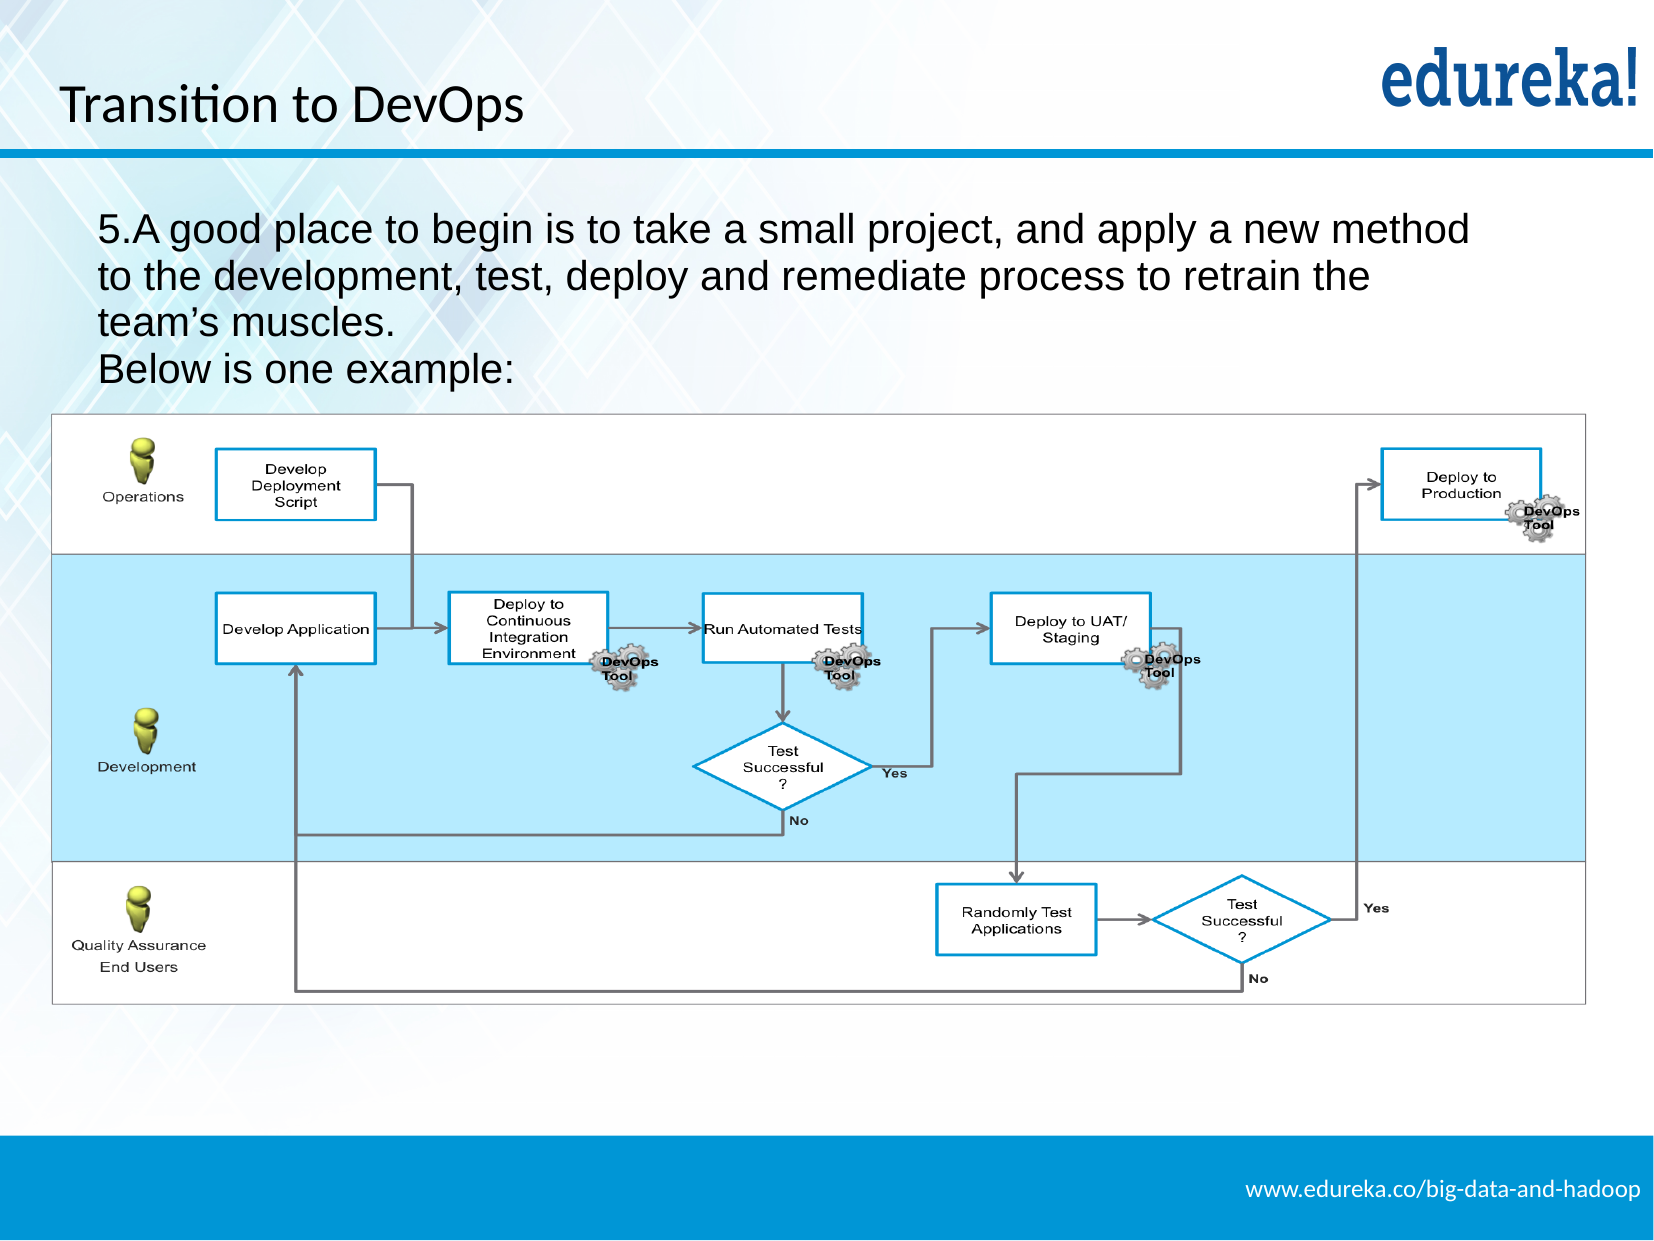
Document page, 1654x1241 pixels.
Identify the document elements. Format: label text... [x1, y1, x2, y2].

picture [1548, 47, 1636, 107]
picture [0, 159, 1595, 1135]
title Transition to DevOps [59, 5, 1548, 213]
text_box 5.A good place to begin is to take a small project, and apply a new method to the development, test, deploy and remediate process to retrain the team’s muscles. Below is one example: [82, 198, 1489, 402]
picture [0, 0, 1240, 148]
